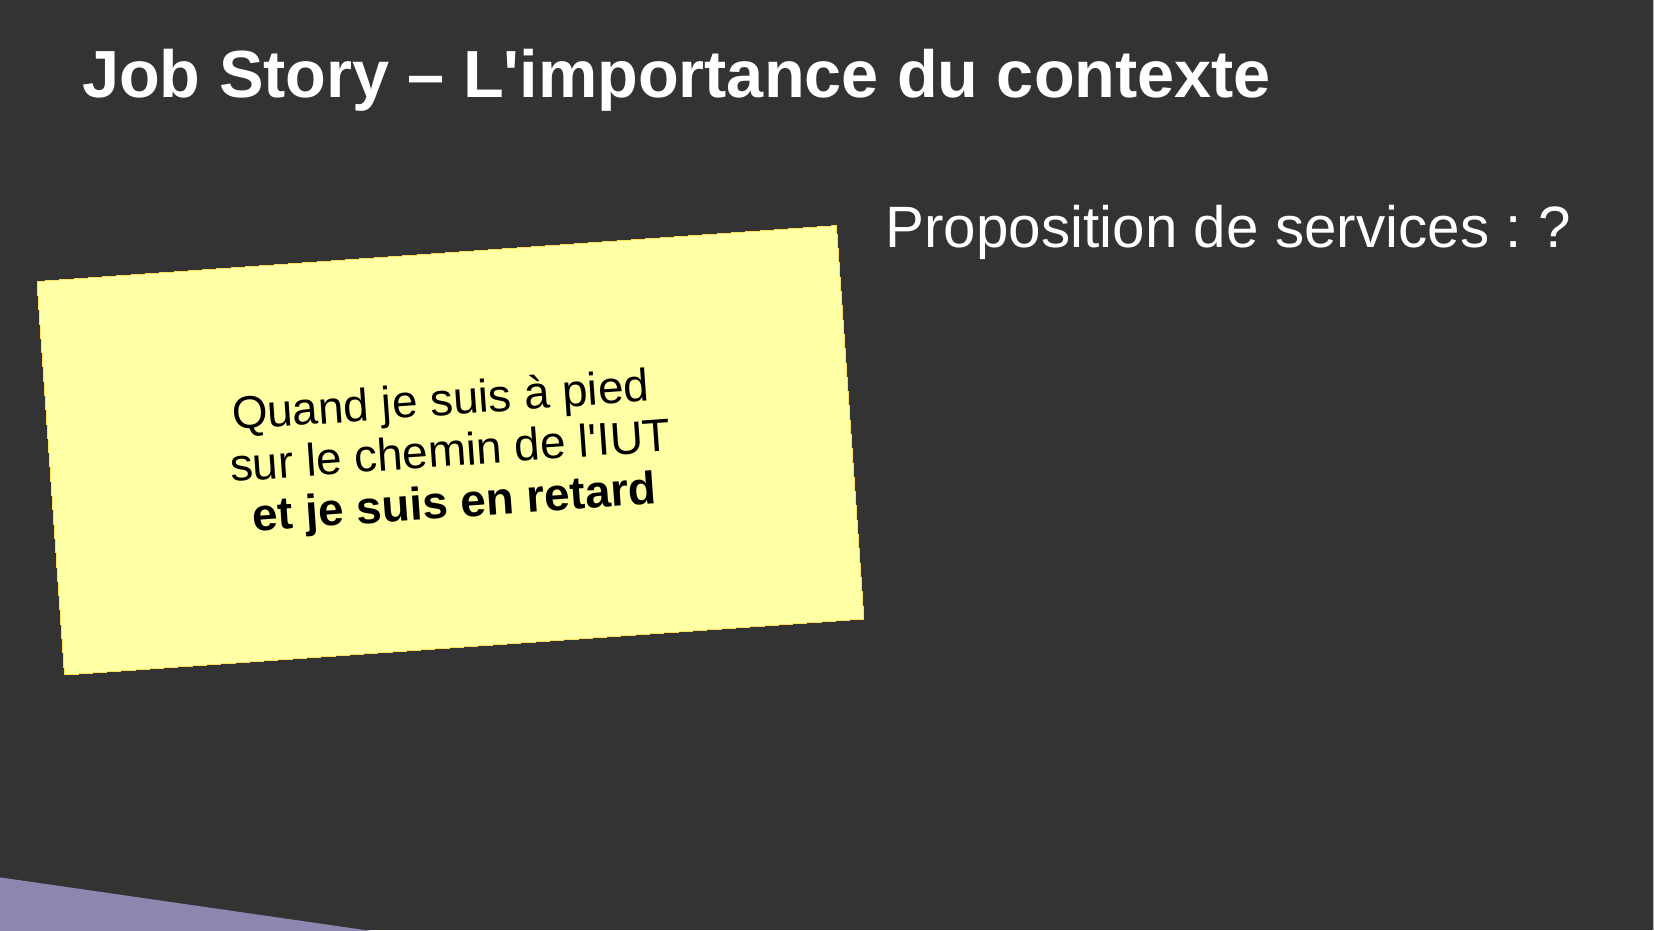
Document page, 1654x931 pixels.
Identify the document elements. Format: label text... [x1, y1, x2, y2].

title Job Story – L'importance du contexte [82, 37, 1571, 122]
text_box [0, 877, 372, 931]
list Proposition de services : ? [885, 194, 1620, 272]
text_box Quand je suis à pied sur le chemin de l'IUT et je suis en retard [37, 225, 864, 675]
